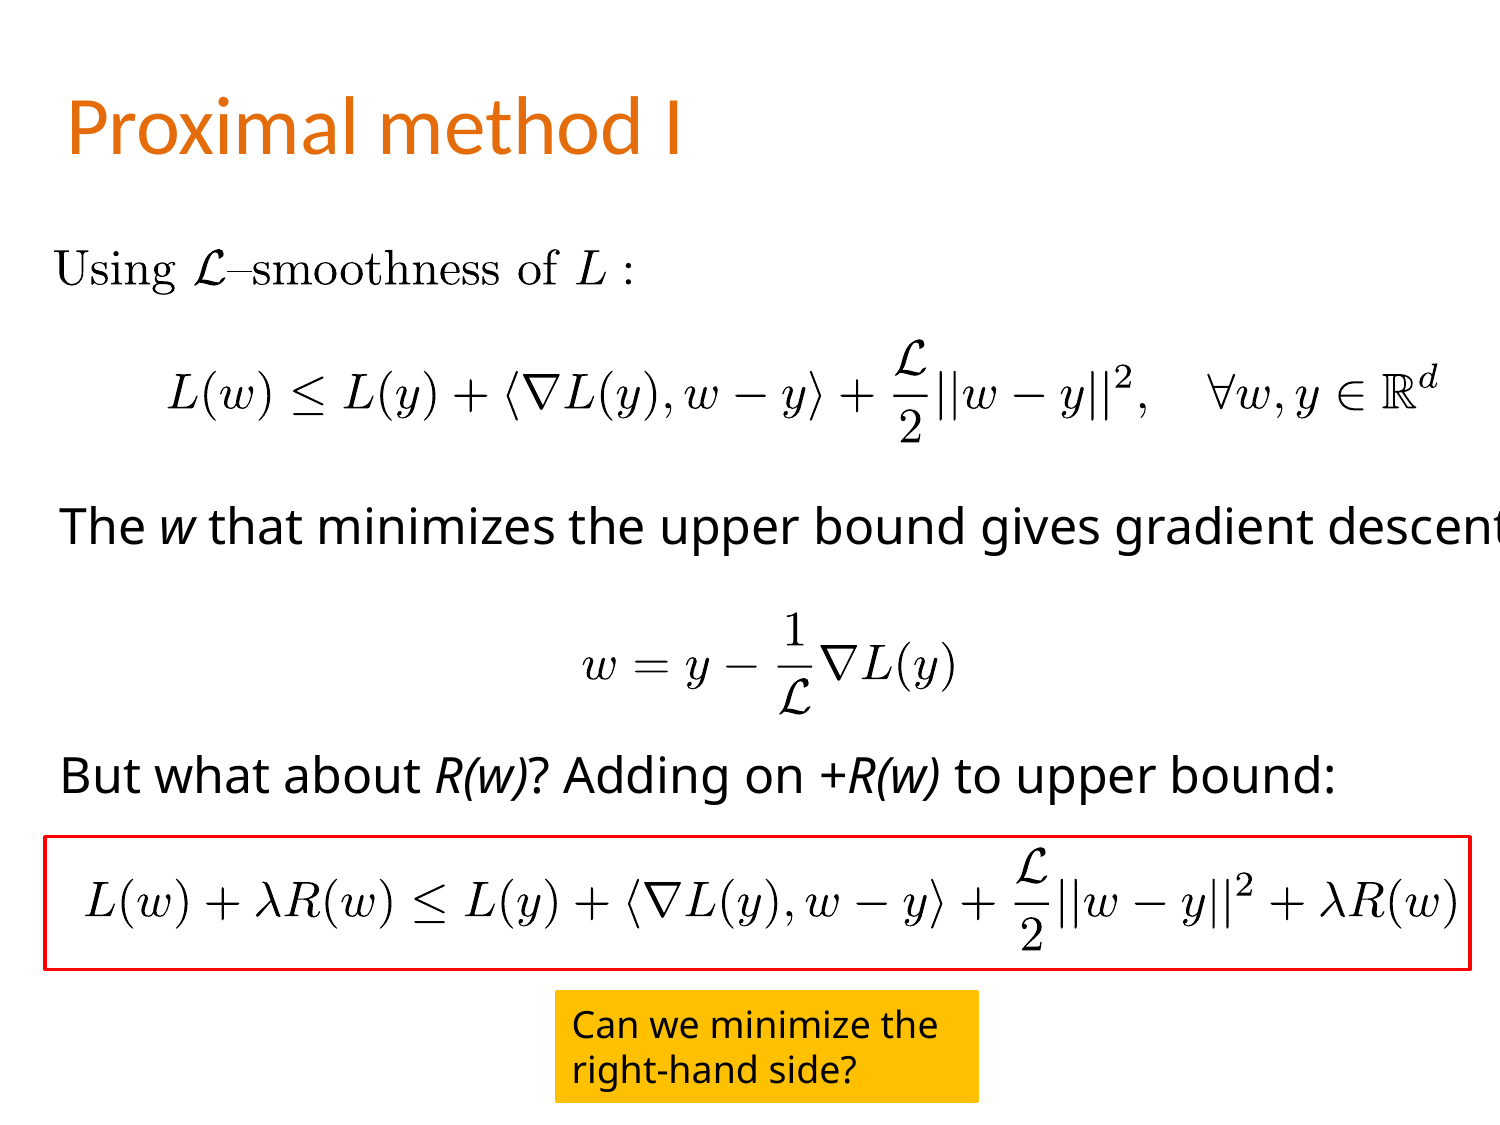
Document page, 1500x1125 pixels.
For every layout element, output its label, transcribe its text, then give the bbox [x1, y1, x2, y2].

text_box [581, 612, 959, 715]
text_box [52, 249, 636, 295]
text_box The w that minimizes the upper bound gives gradient descent [45, 483, 1434, 570]
text_box Can we minimize the right-hand side? [556, 991, 977, 1101]
text_box [45, 836, 1471, 970]
text_box But what about R(w)? Adding on +R(w) to upper bound: [45, 732, 1359, 819]
text_box Proximal method I [51, 27, 1432, 215]
text_box [165, 339, 1439, 443]
